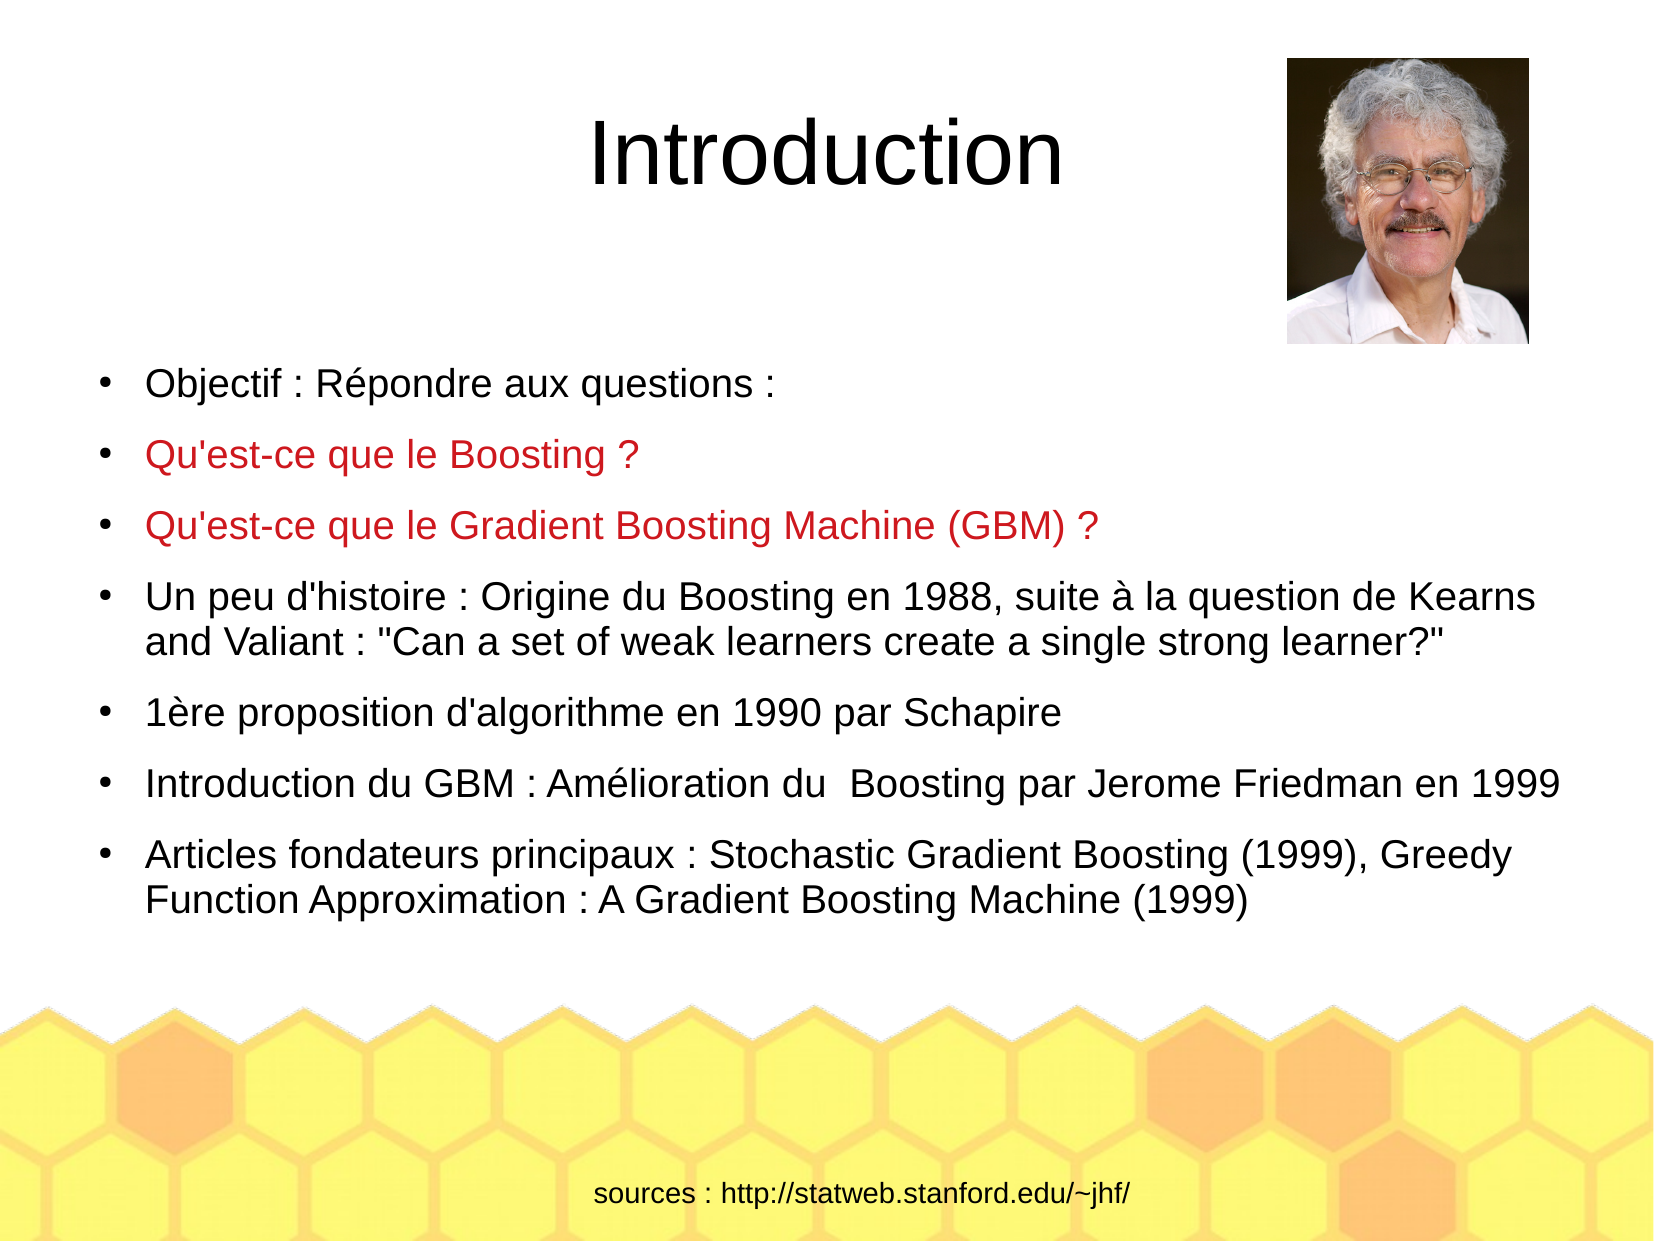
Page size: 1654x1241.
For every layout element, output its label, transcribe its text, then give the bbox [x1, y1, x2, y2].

picture [0, 1001, 1654, 1241]
list Objectif : Répondre aux questions : Qu'est-ce que le Boosting ? Qu'est-ce que le Gradient Boosting Machine (GBM) ? Un peu d'histoire : Origine du Boosting en 1988, suite à la question de Kearns and Valiant : "Can a set of weak learners create a single strong learner?" 1ère proposition d'algorithme en 1990 par Schapire Introduction du GBM : Amélioration du Boosting par Jerome Friedman en 1999 Articles fondateurs principaux : Stochastic Gradient Boosting (1999), Greedy Function Approximation : A Gradient Boosting Machine (1999) [82, 290, 1571, 1010]
picture [1287, 58, 1529, 344]
title Introduction [82, 49, 1571, 257]
text_box sources : http://statweb.stanford.edu/~jhf/ [578, 1169, 1147, 1217]
